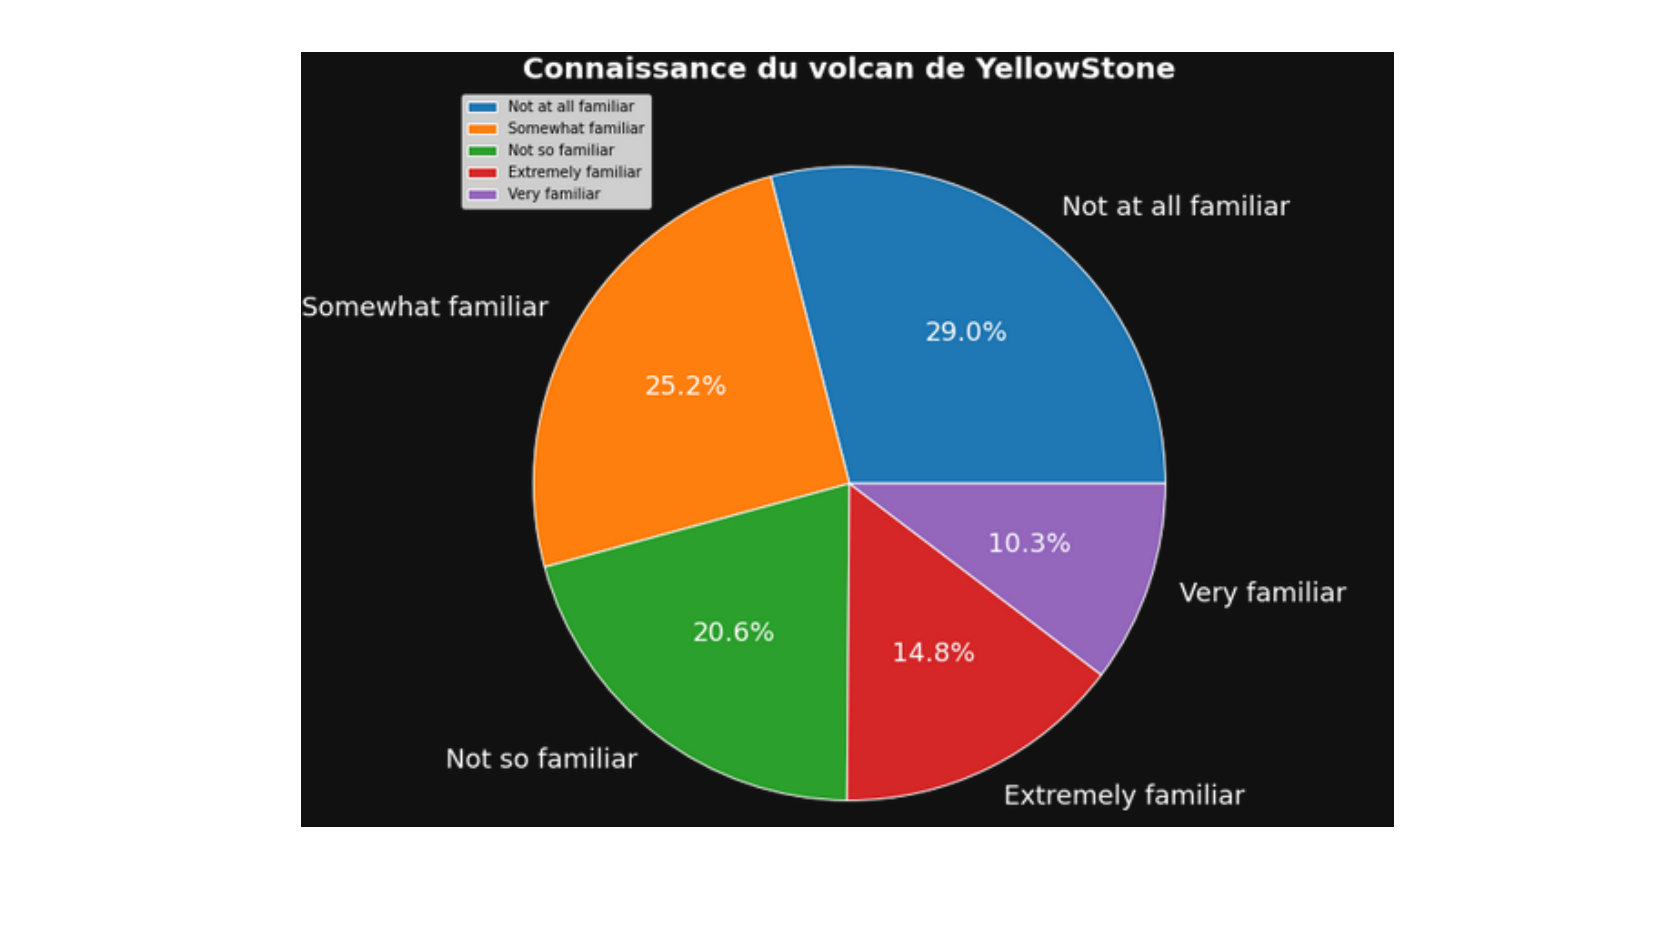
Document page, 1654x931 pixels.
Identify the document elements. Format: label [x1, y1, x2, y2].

picture [301, 52, 1394, 827]
